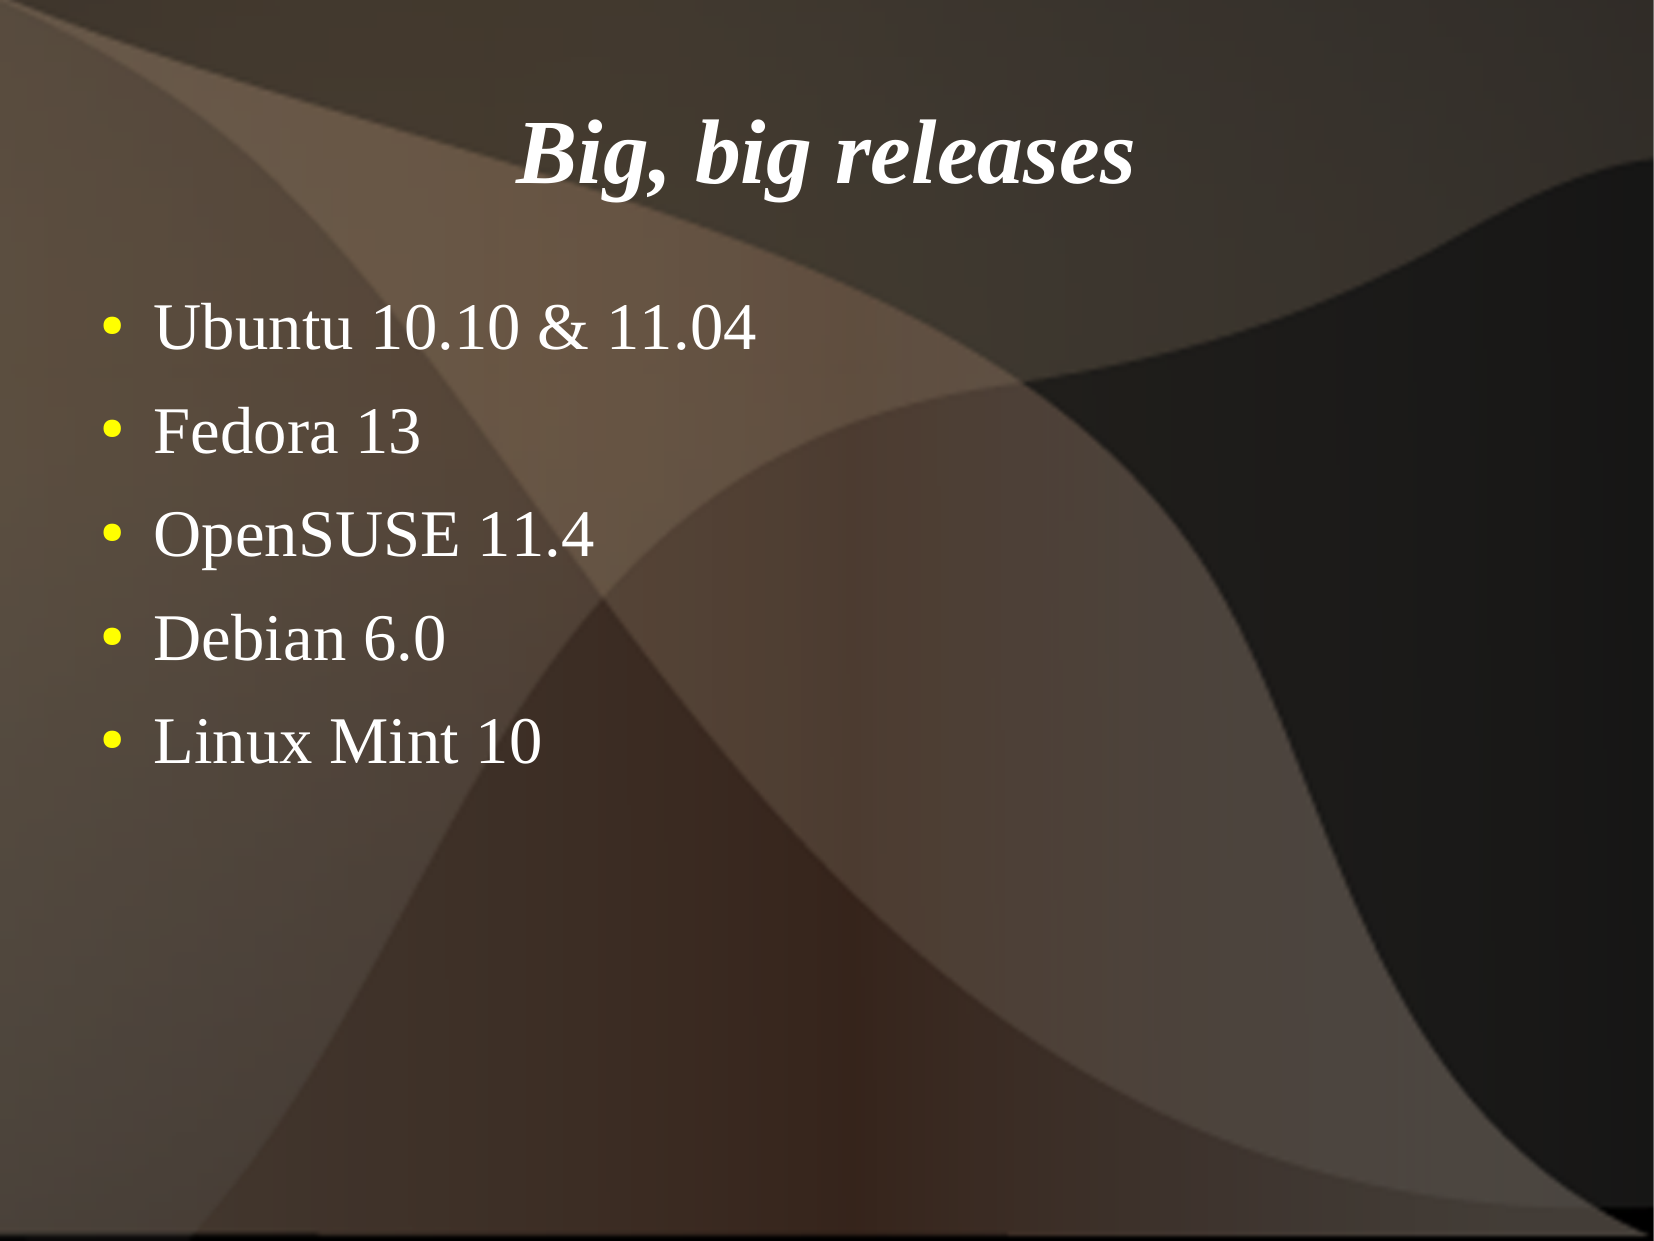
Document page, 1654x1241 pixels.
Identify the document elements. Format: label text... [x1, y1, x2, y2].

list Ubuntu 10.10 & 11.04 Fedora 13 OpenSUSE 11.4 Debian 6.0 Linux Mint 10 [82, 290, 1571, 1094]
title Big, big releases [82, 56, 1571, 250]
picture [0, 0, 1654, 1241]
